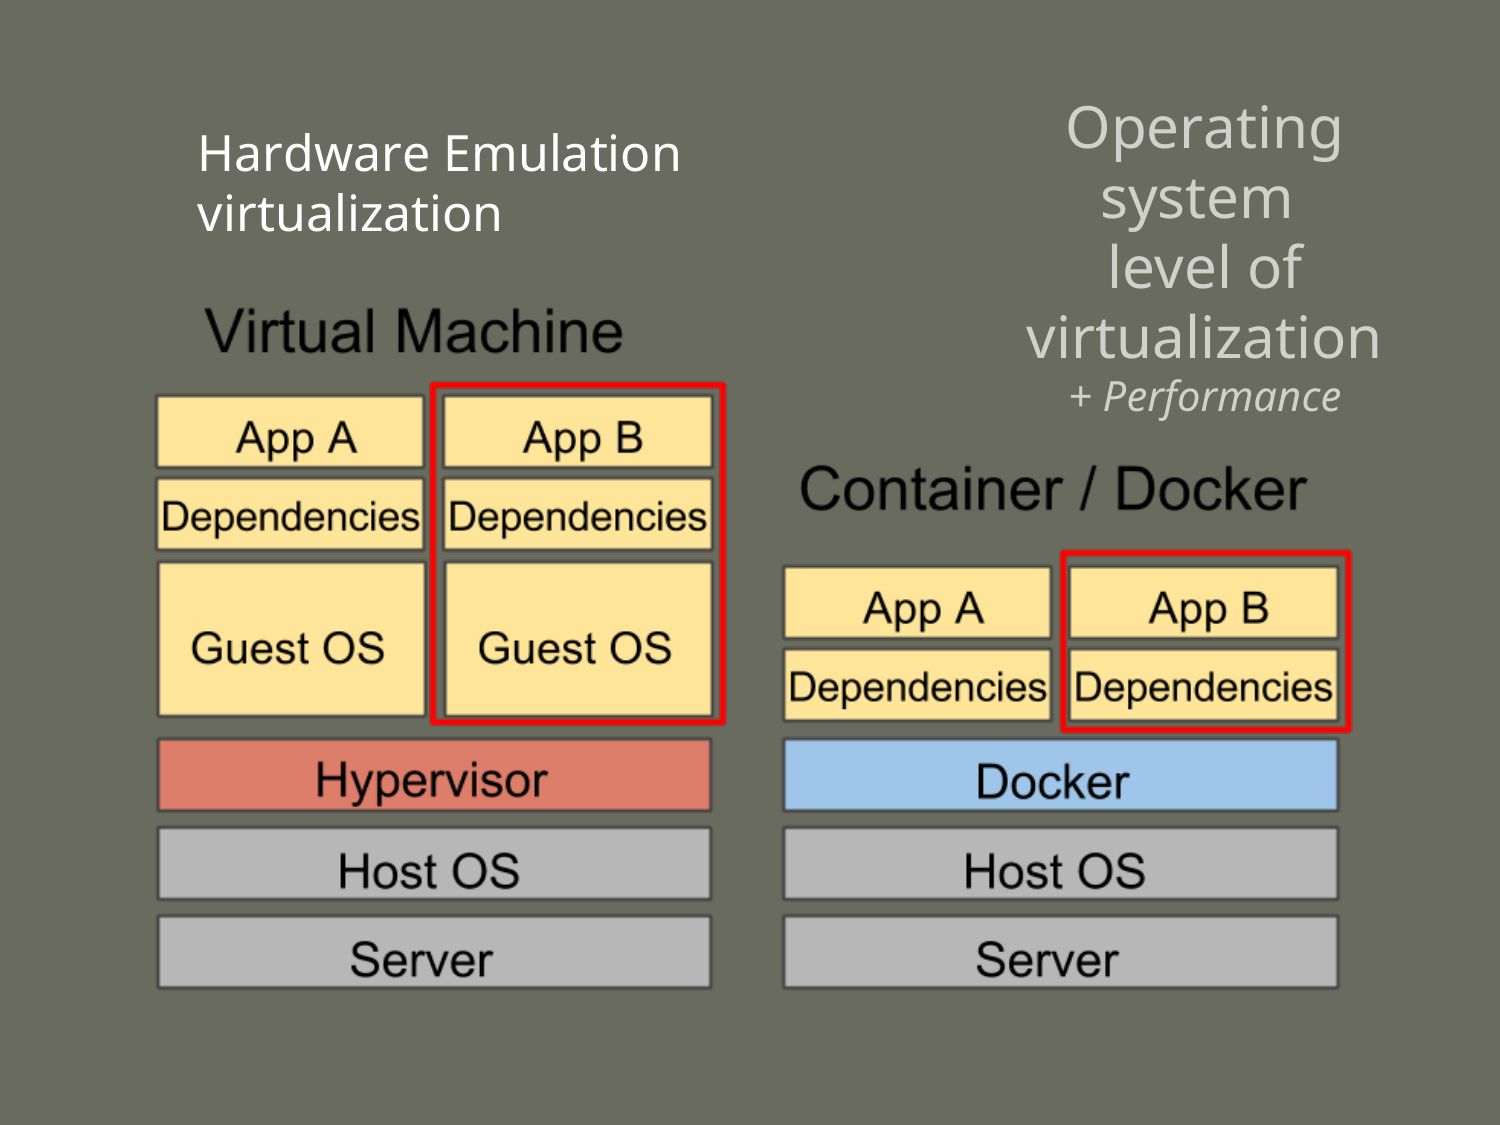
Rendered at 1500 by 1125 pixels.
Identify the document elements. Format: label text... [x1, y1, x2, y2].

title Operating system level of virtualization + Performance [998, 207, 1412, 303]
picture [135, 267, 1365, 1010]
text_box Hardware Emulation virtualization [183, 113, 698, 249]
